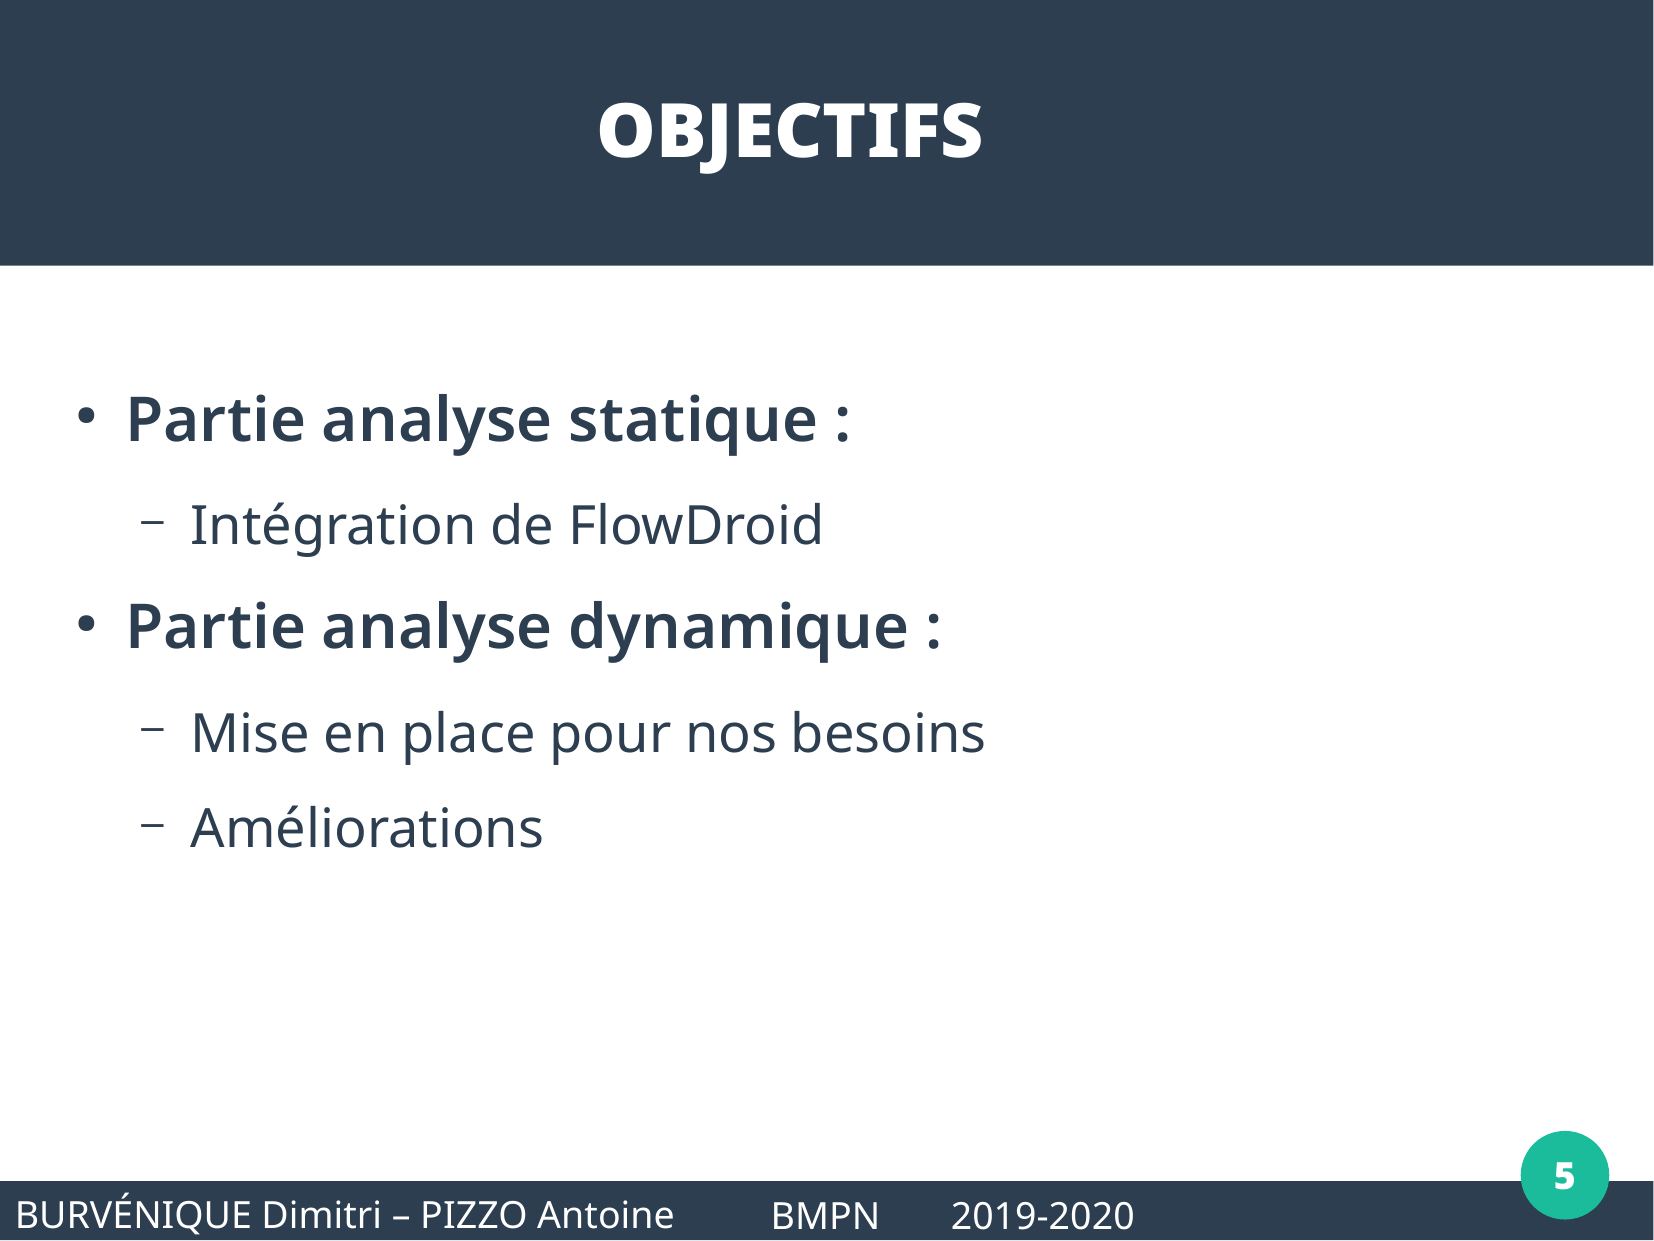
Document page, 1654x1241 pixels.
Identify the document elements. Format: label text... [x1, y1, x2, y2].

text_box 2019-2020 [936, 1181, 1170, 1241]
text_box BURVÉNIQUE Dimitri – PIZZO Antoine [0, 1181, 755, 1241]
list Partie analyse statique : Intégration de FlowDroid Partie analyse dynamique : Mise en place pour nos besoins Améliorations [59, 375, 1595, 866]
title OBJECTIFS [596, 49, 1058, 207]
text_box BMPN [755, 1181, 898, 1241]
